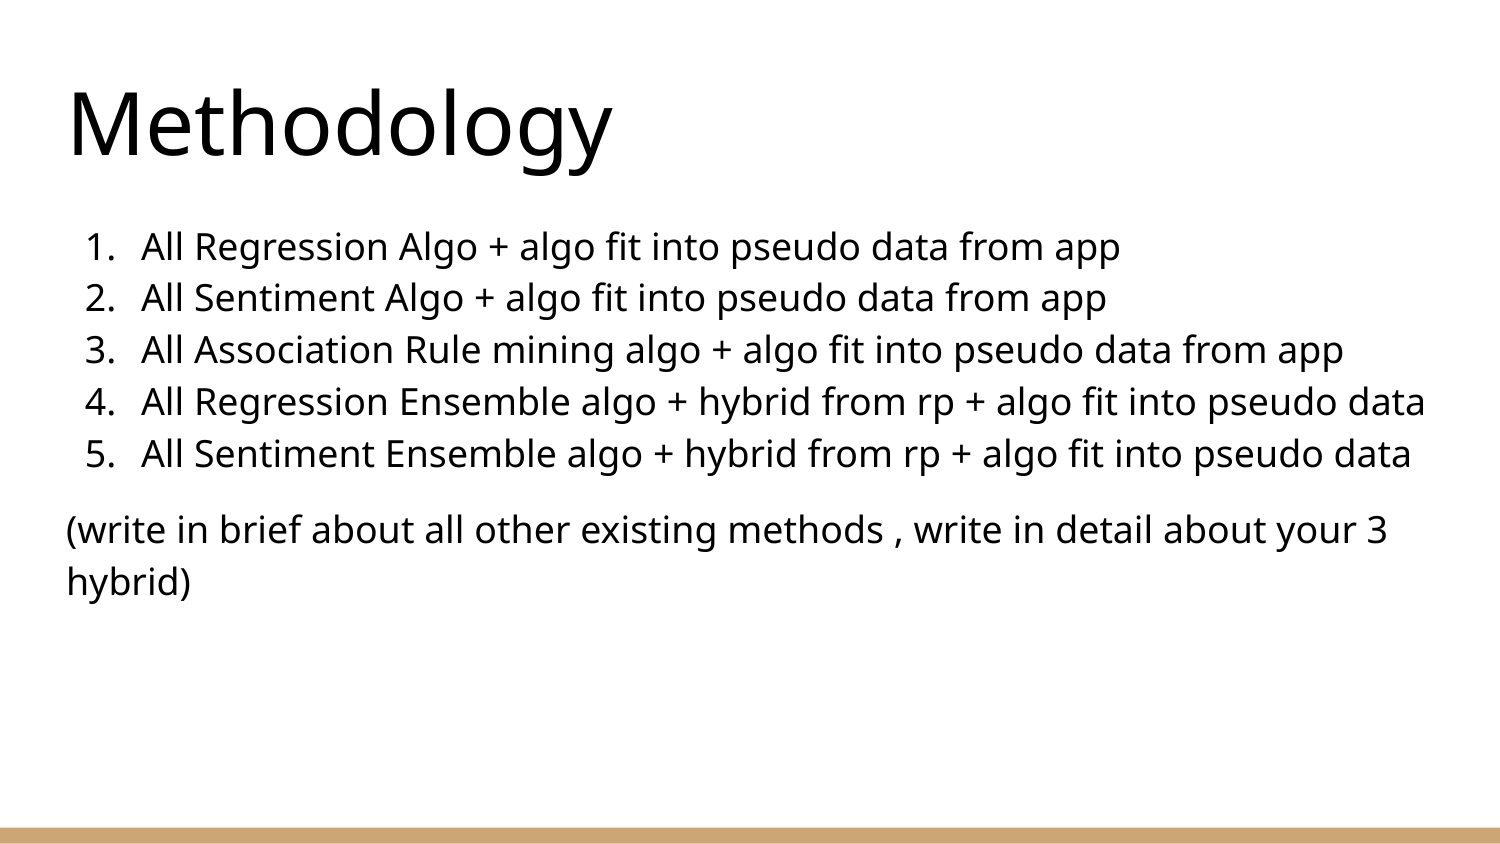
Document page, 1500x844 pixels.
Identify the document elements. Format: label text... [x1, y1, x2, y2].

list All Regression Algo + algo fit into pseudo data from app All Sentiment Algo + algo fit into pseudo data from app All Association Rule mining algo + algo fit into pseudo data from app All Regression Ensemble algo + hybrid from rp + algo fit into pseudo data All Sentiment Ensemble algo + hybrid from rp + algo fit into pseudo data (write in brief about all other existing methods , write in detail about your 3 hybrid) [51, 200, 1449, 752]
title Methodology [51, 51, 1449, 189]
